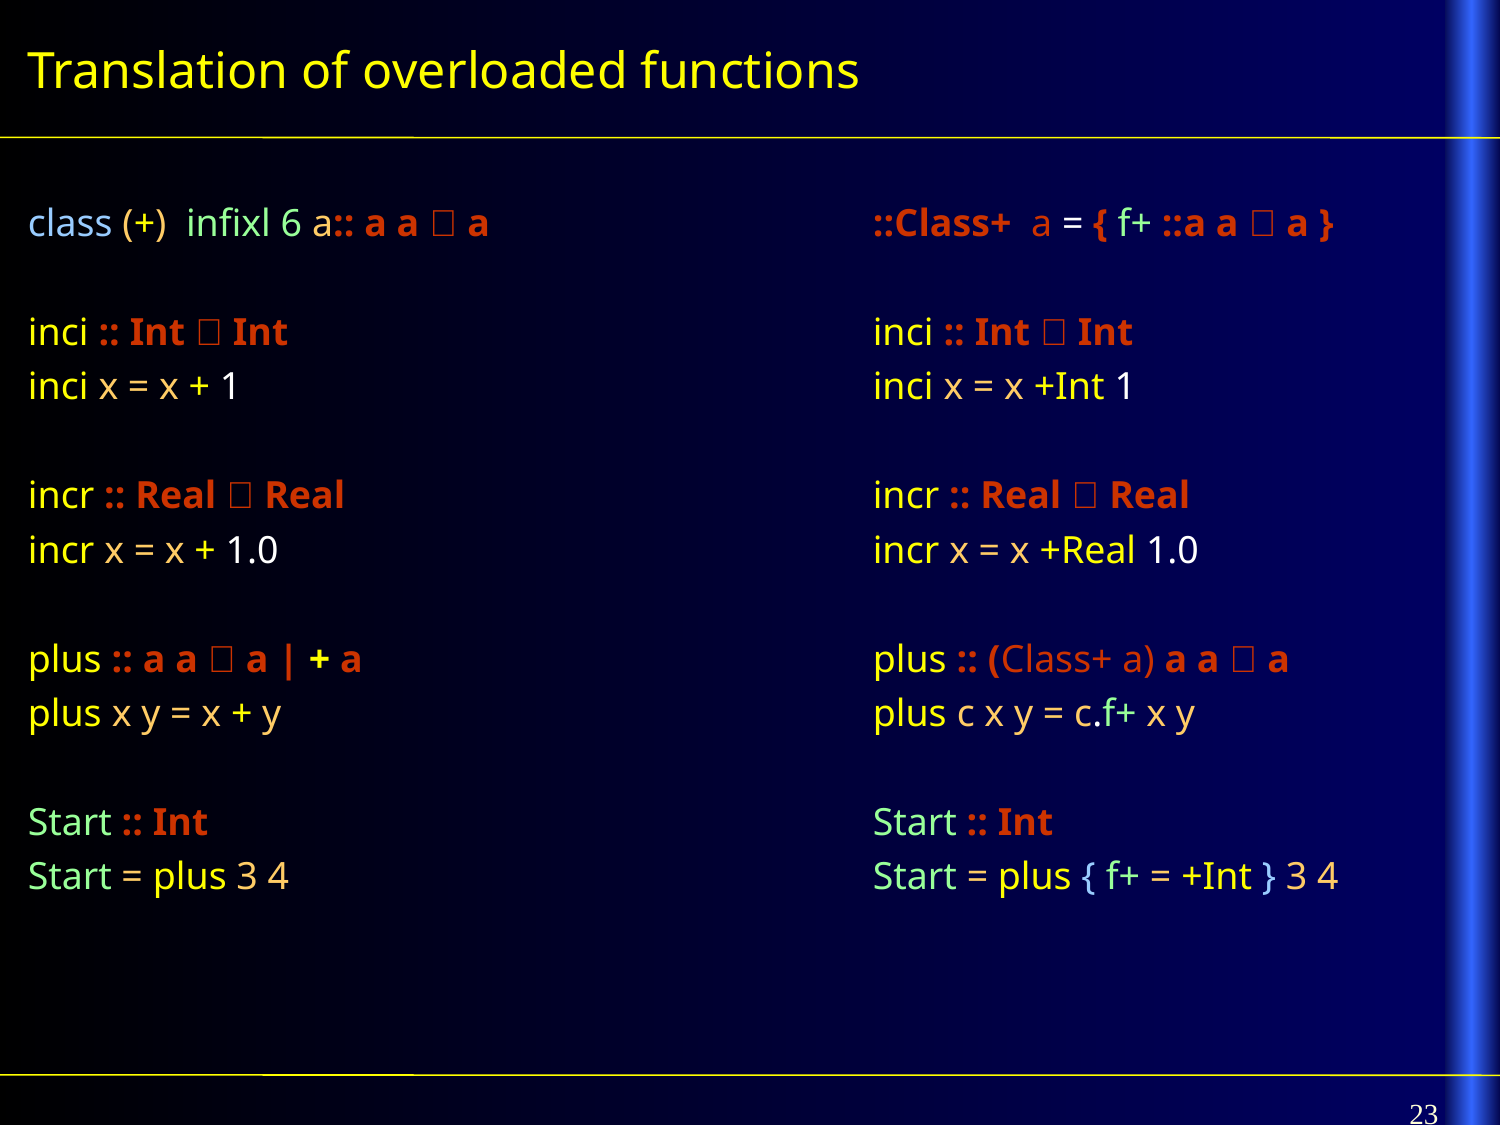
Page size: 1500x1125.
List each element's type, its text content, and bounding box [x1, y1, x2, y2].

text_box Translation of overloaded functions [12, 0, 1288, 138]
text_box ::Class+ a = { f+ ::a a  a } inci :: Int  Int inci x = x +Int 1 incr :: Real  Real incr x = x +Real 1.0 plus :: (Class+ a) a a  a plus c x y = c.f+ x y Start :: Int Start = plus { f+ = +Int } 3 4 [857, 137, 1500, 1063]
text_box class (+) infixl 6 a:: a a  a inci :: Int  Int inci x = x + 1 incr :: Real  Real incr x = x + 1.0 plus :: a a  a | + a plus x y = x + y Start :: Int Start = plus 3 4 [12, 137, 831, 1063]
